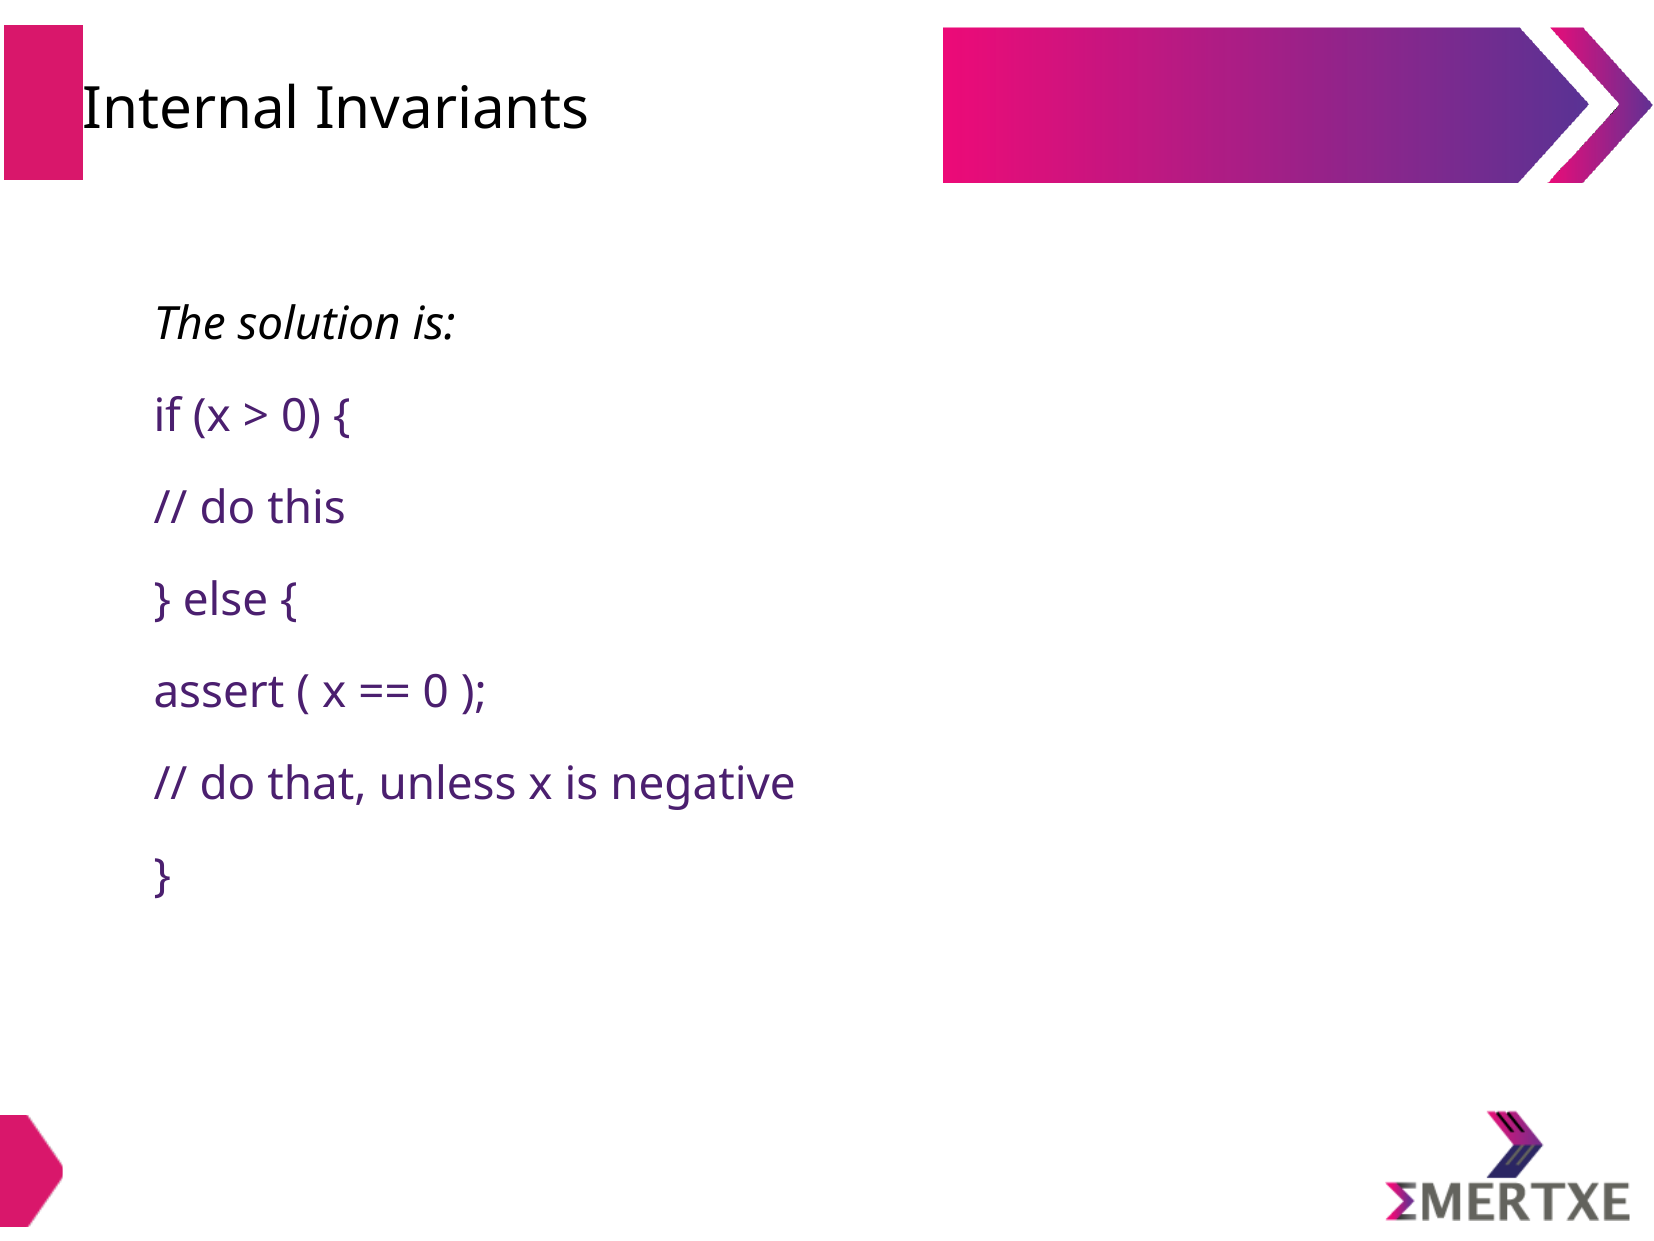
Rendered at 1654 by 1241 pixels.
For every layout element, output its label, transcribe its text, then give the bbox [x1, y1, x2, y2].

list The solution is: if (x > 0) { // do this } else { assert ( x == 0 ); // do that, unless x is negative } [82, 290, 1571, 1010]
picture [1571, 27, 1653, 183]
title Internal Invariants [82, 2, 1571, 210]
picture [1385, 1107, 1631, 1221]
